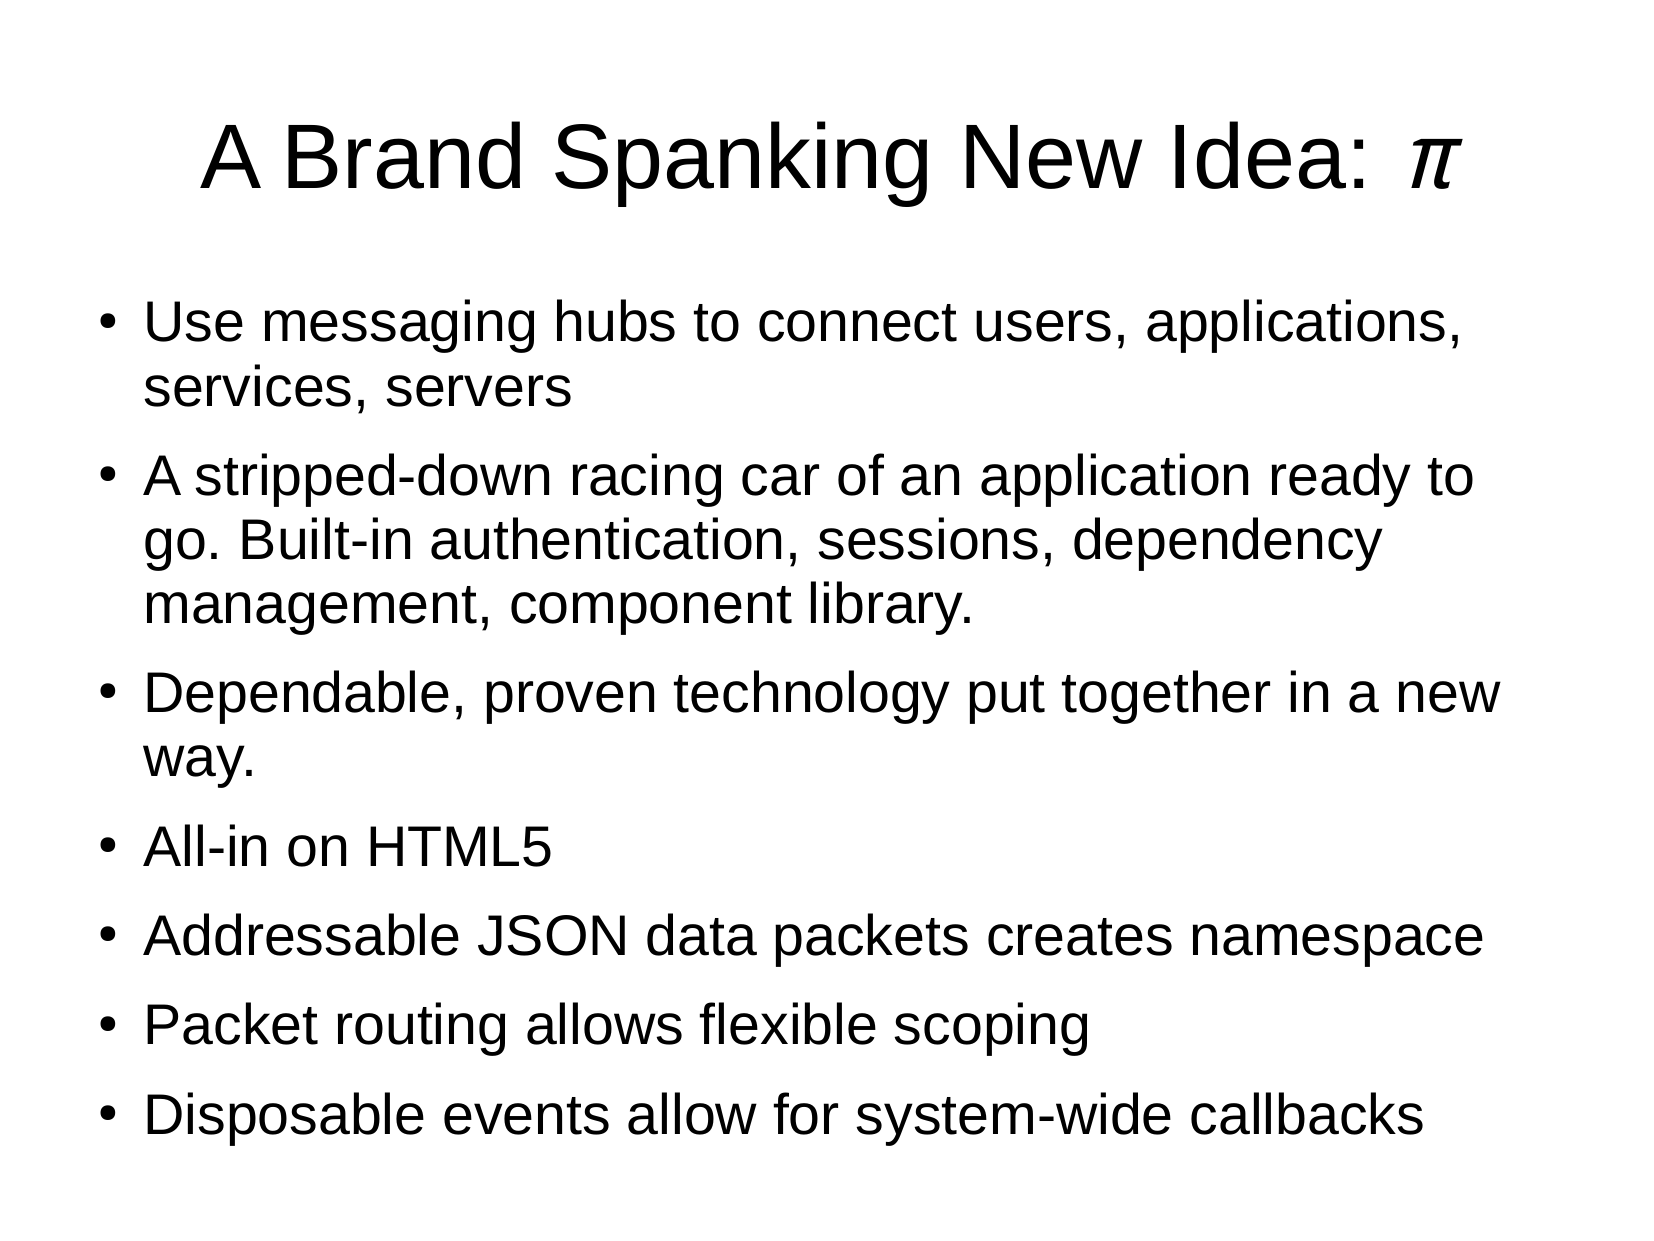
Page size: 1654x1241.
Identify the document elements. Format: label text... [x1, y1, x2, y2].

list Use messaging hubs to connect users, applications, services, servers A stripped-down racing car of an application ready to go. Built-in authentication, sessions, dependency management, component library. Dependable, proven technology put together in a new way. All-in on HTML5 Addressable JSON data packets creates namespace Packet routing allows flexible scoping Disposable events allow for system-wide callbacks [82, 290, 1571, 1158]
title A Brand Spanking New Idea: π [82, 49, 1571, 257]
